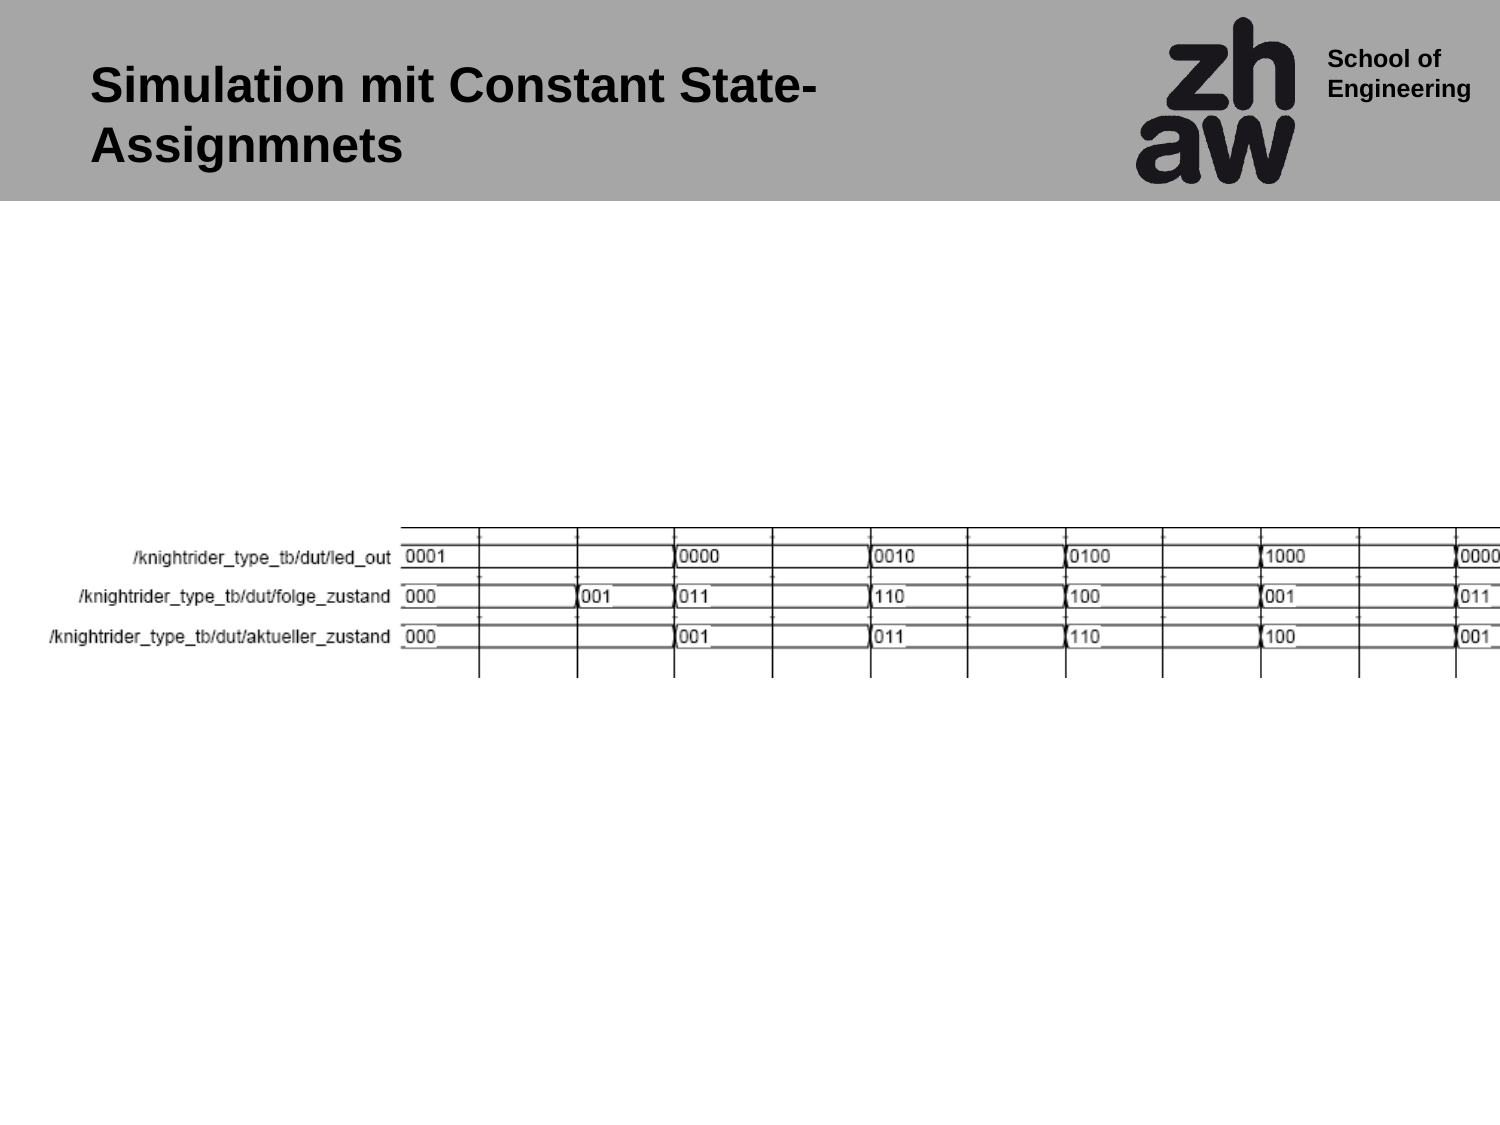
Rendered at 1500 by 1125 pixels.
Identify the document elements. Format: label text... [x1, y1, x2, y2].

picture [1136, 17, 1295, 184]
title Simulation mit Constant State-Assignmnets [74, 45, 1102, 176]
picture [29, 527, 1500, 678]
